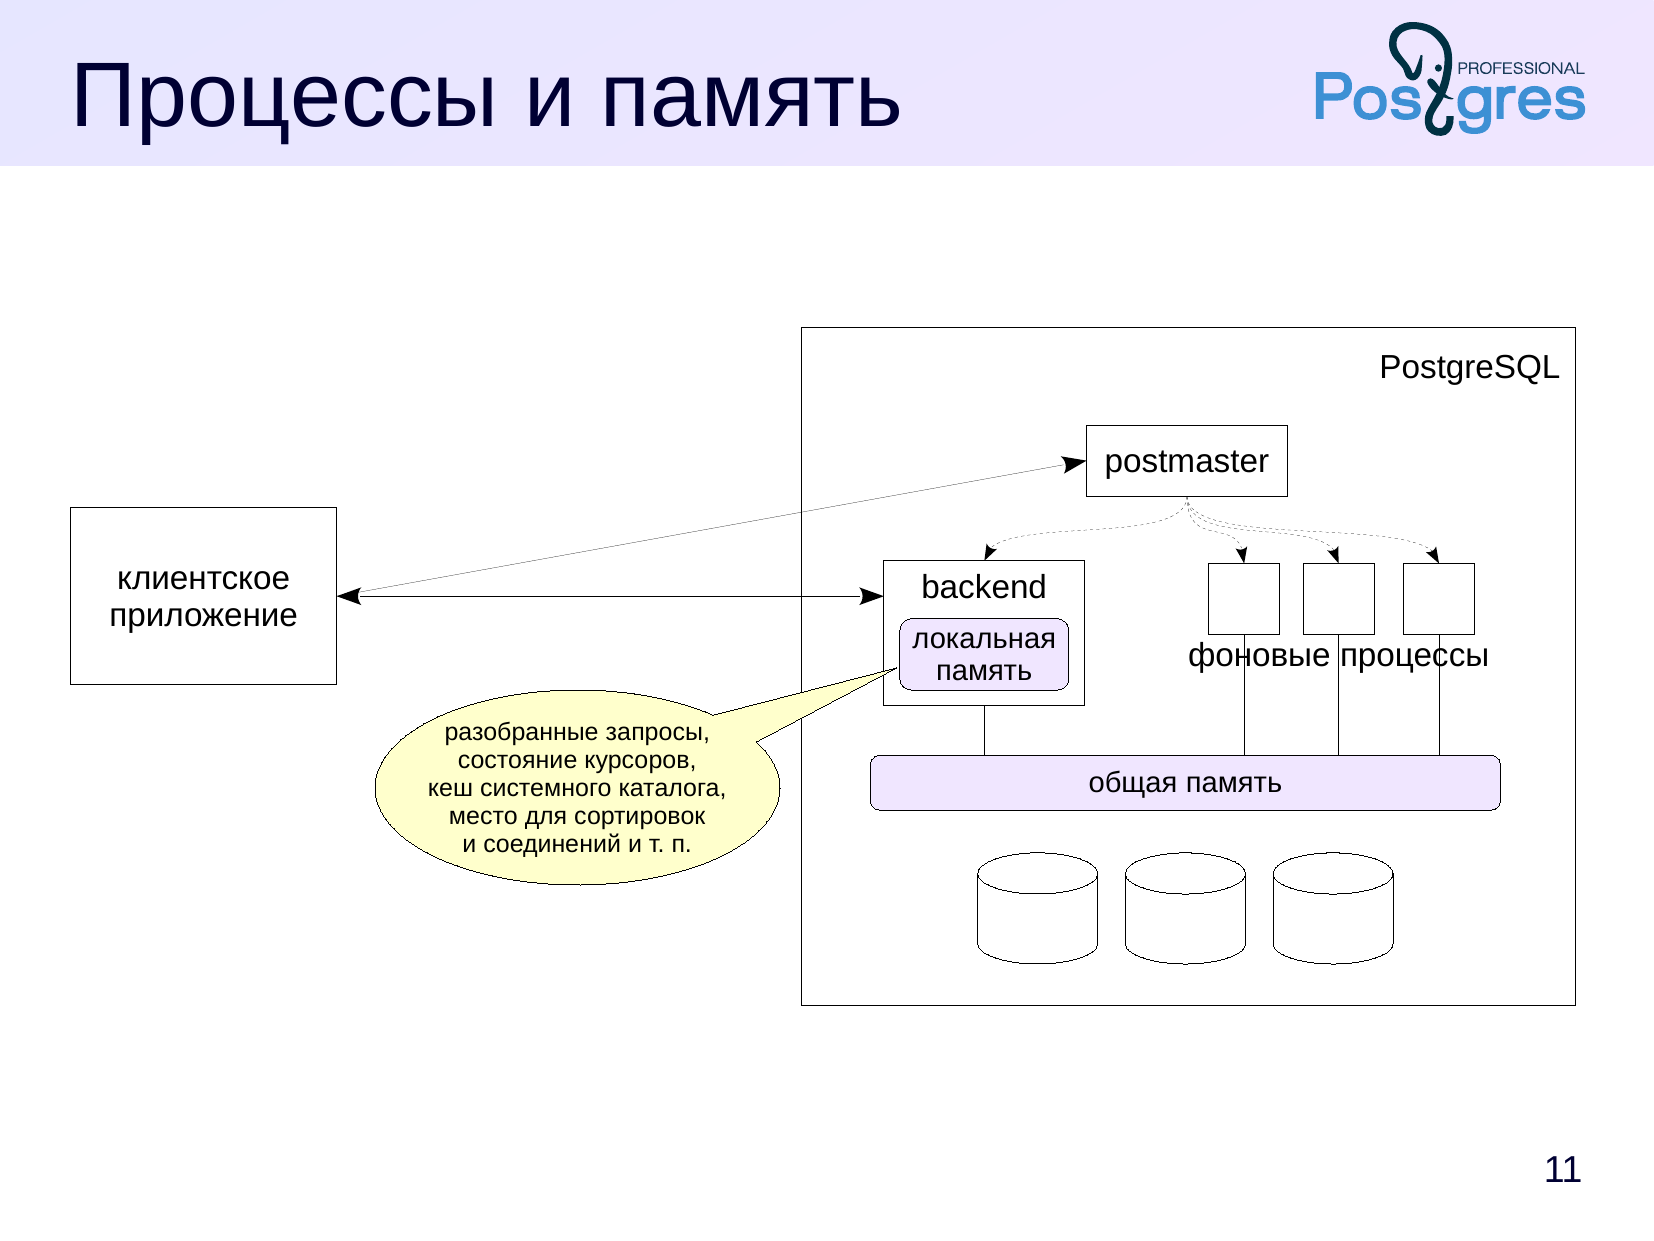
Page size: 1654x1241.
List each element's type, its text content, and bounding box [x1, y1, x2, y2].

text_box [1208, 563, 1280, 628]
text_box postmaster [1086, 425, 1288, 497]
text_box [1125, 876, 1246, 965]
text_box [1303, 563, 1375, 628]
text_box фоновые процессы [1173, 628, 1505, 681]
text_box разобранные запросы, состояние курсоров, кеш системного каталога, место для сортировок и соединений и т. п. [375, 667, 897, 886]
text_box backend [883, 560, 1085, 706]
title Процессы и память [70, 43, 1241, 147]
text_box [977, 875, 1098, 964]
text_box локальная память [899, 618, 1069, 691]
text_box [1403, 563, 1475, 628]
text_box [1273, 874, 1394, 965]
text_box общая память [870, 755, 1501, 811]
list [70, 283, 1583, 1141]
